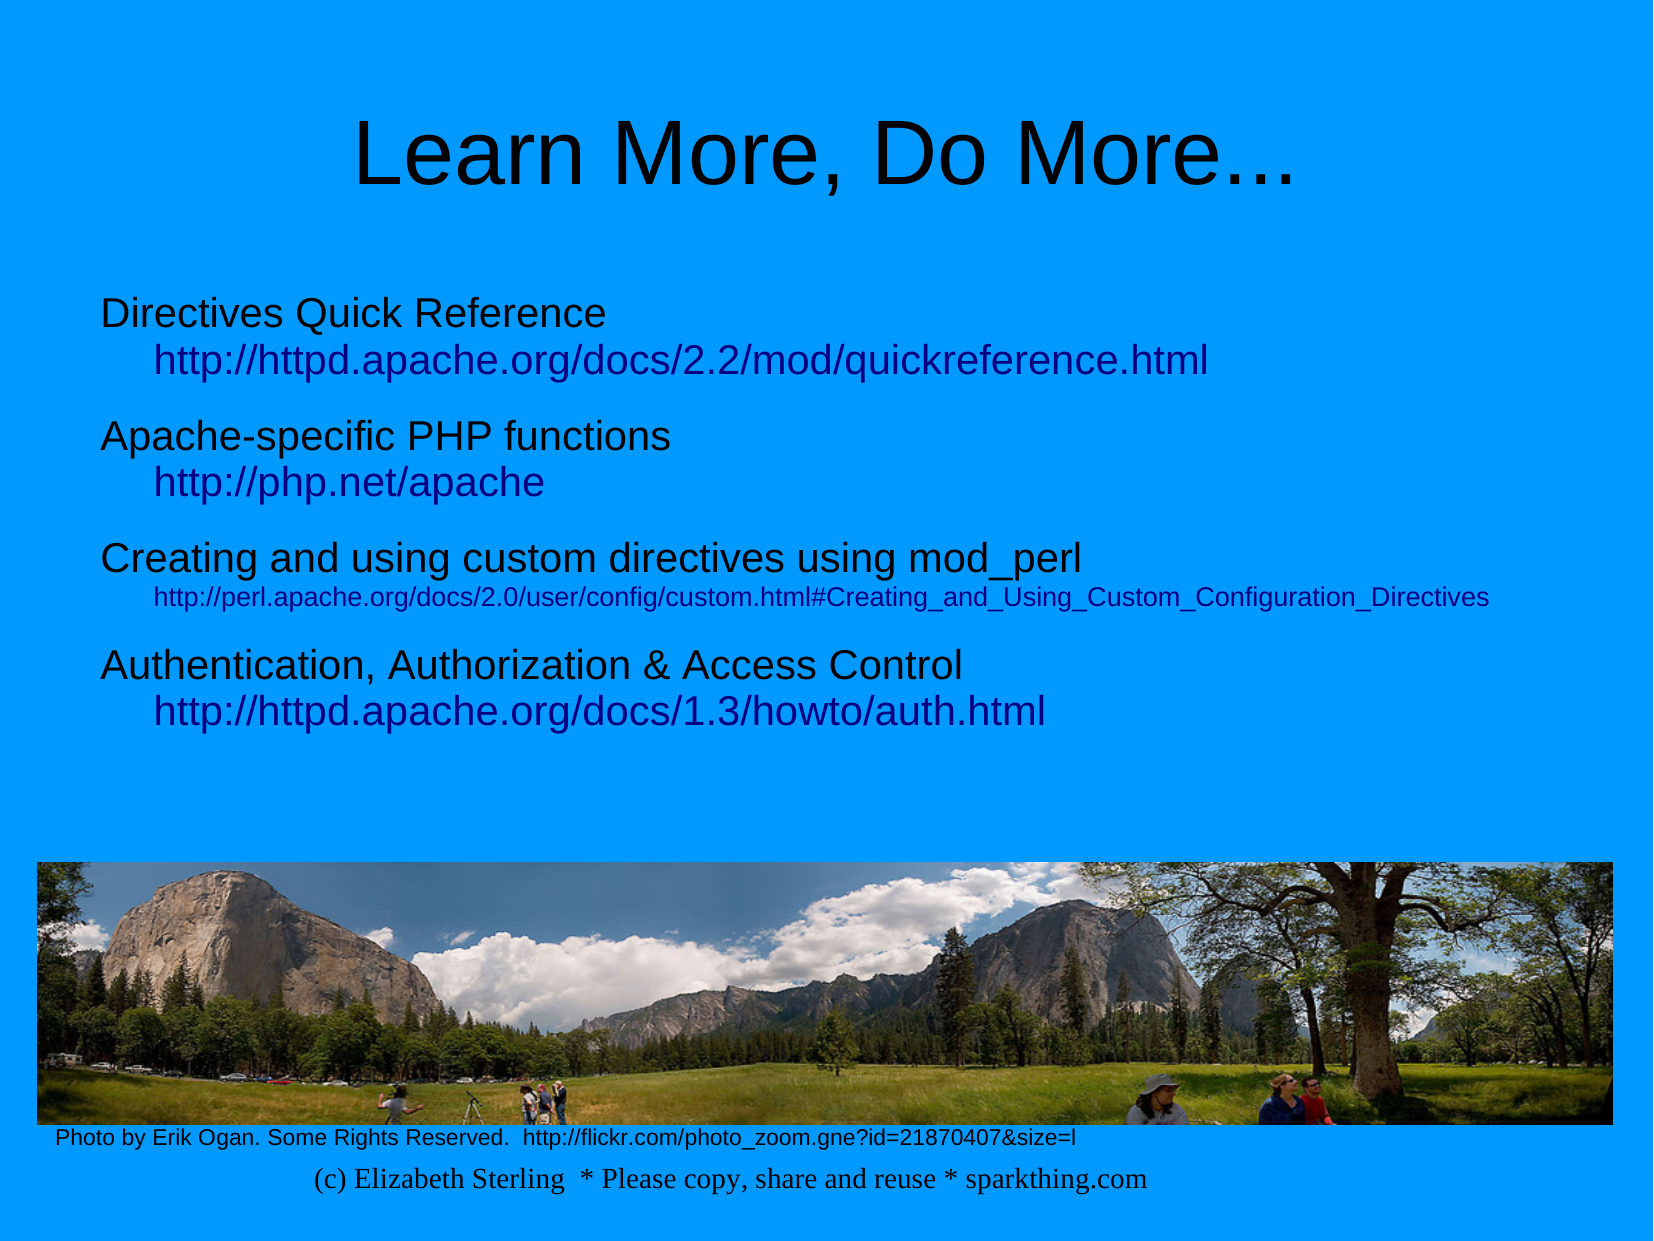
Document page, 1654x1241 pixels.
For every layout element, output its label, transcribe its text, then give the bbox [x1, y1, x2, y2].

list Directives Quick Reference http://httpd.apache.org/docs/2.2/mod/quickreference.html Apache-specific PHP functions http://php.net/apache Creating and using custom directives using mod_perl http://perl.apache.org/docs/2.0/user/config/custom.html#Creating_and_Using_Custom_Configuration_Directives Authentication, Authorization & Access Control http://httpd.apache.org/docs/1.3/howto/auth.html [82, 290, 1576, 813]
picture [37, 862, 1613, 1126]
list Photo by Erik Ogan. Some Rights Reserved. http://flickr.com/photo_zoom.gne?id=21870407&size=l [37, 1125, 1538, 1163]
title Learn More, Do More... [82, 49, 1571, 257]
